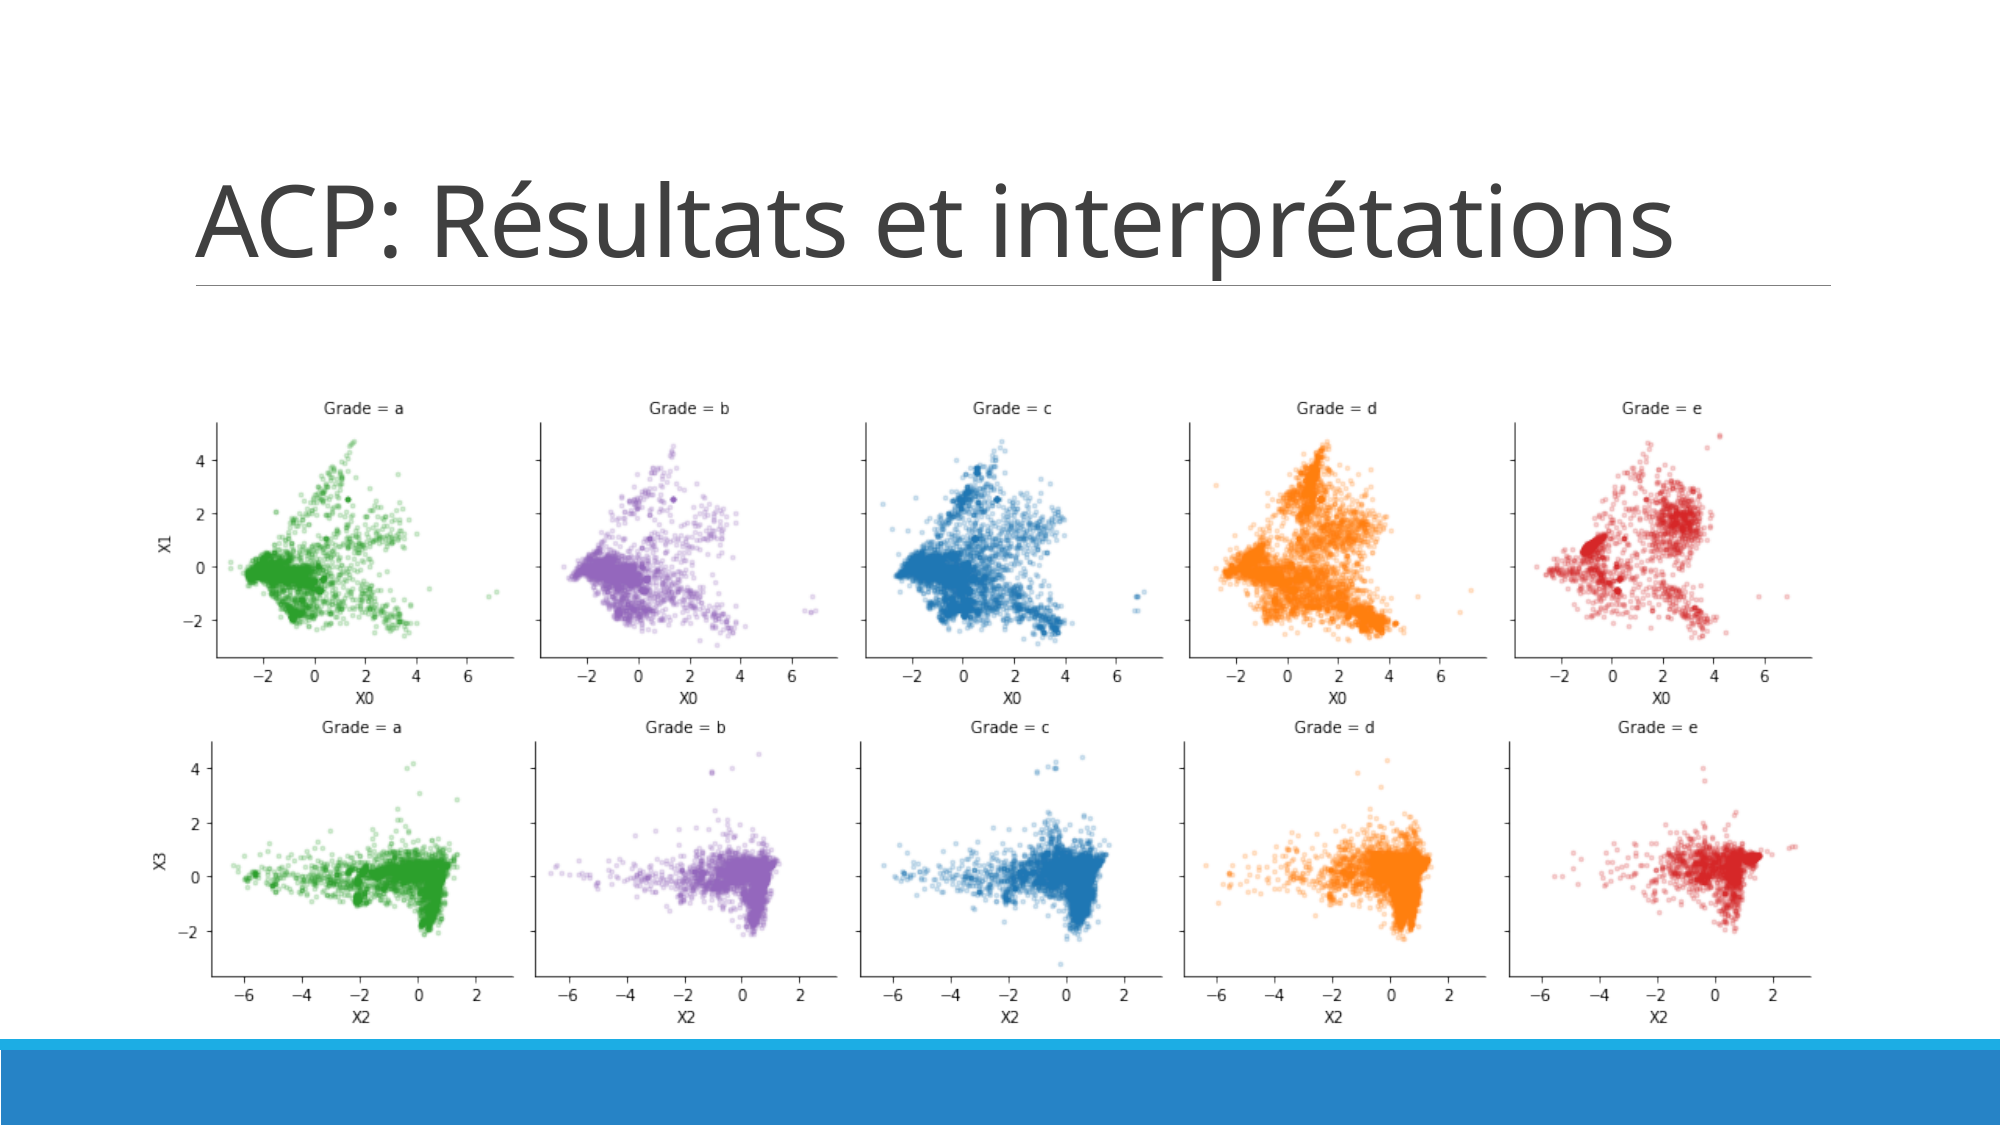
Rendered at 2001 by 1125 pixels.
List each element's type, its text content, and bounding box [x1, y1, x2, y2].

title ACP: Résultats et interprétations [180, 47, 1831, 286]
picture [144, 391, 1821, 1036]
